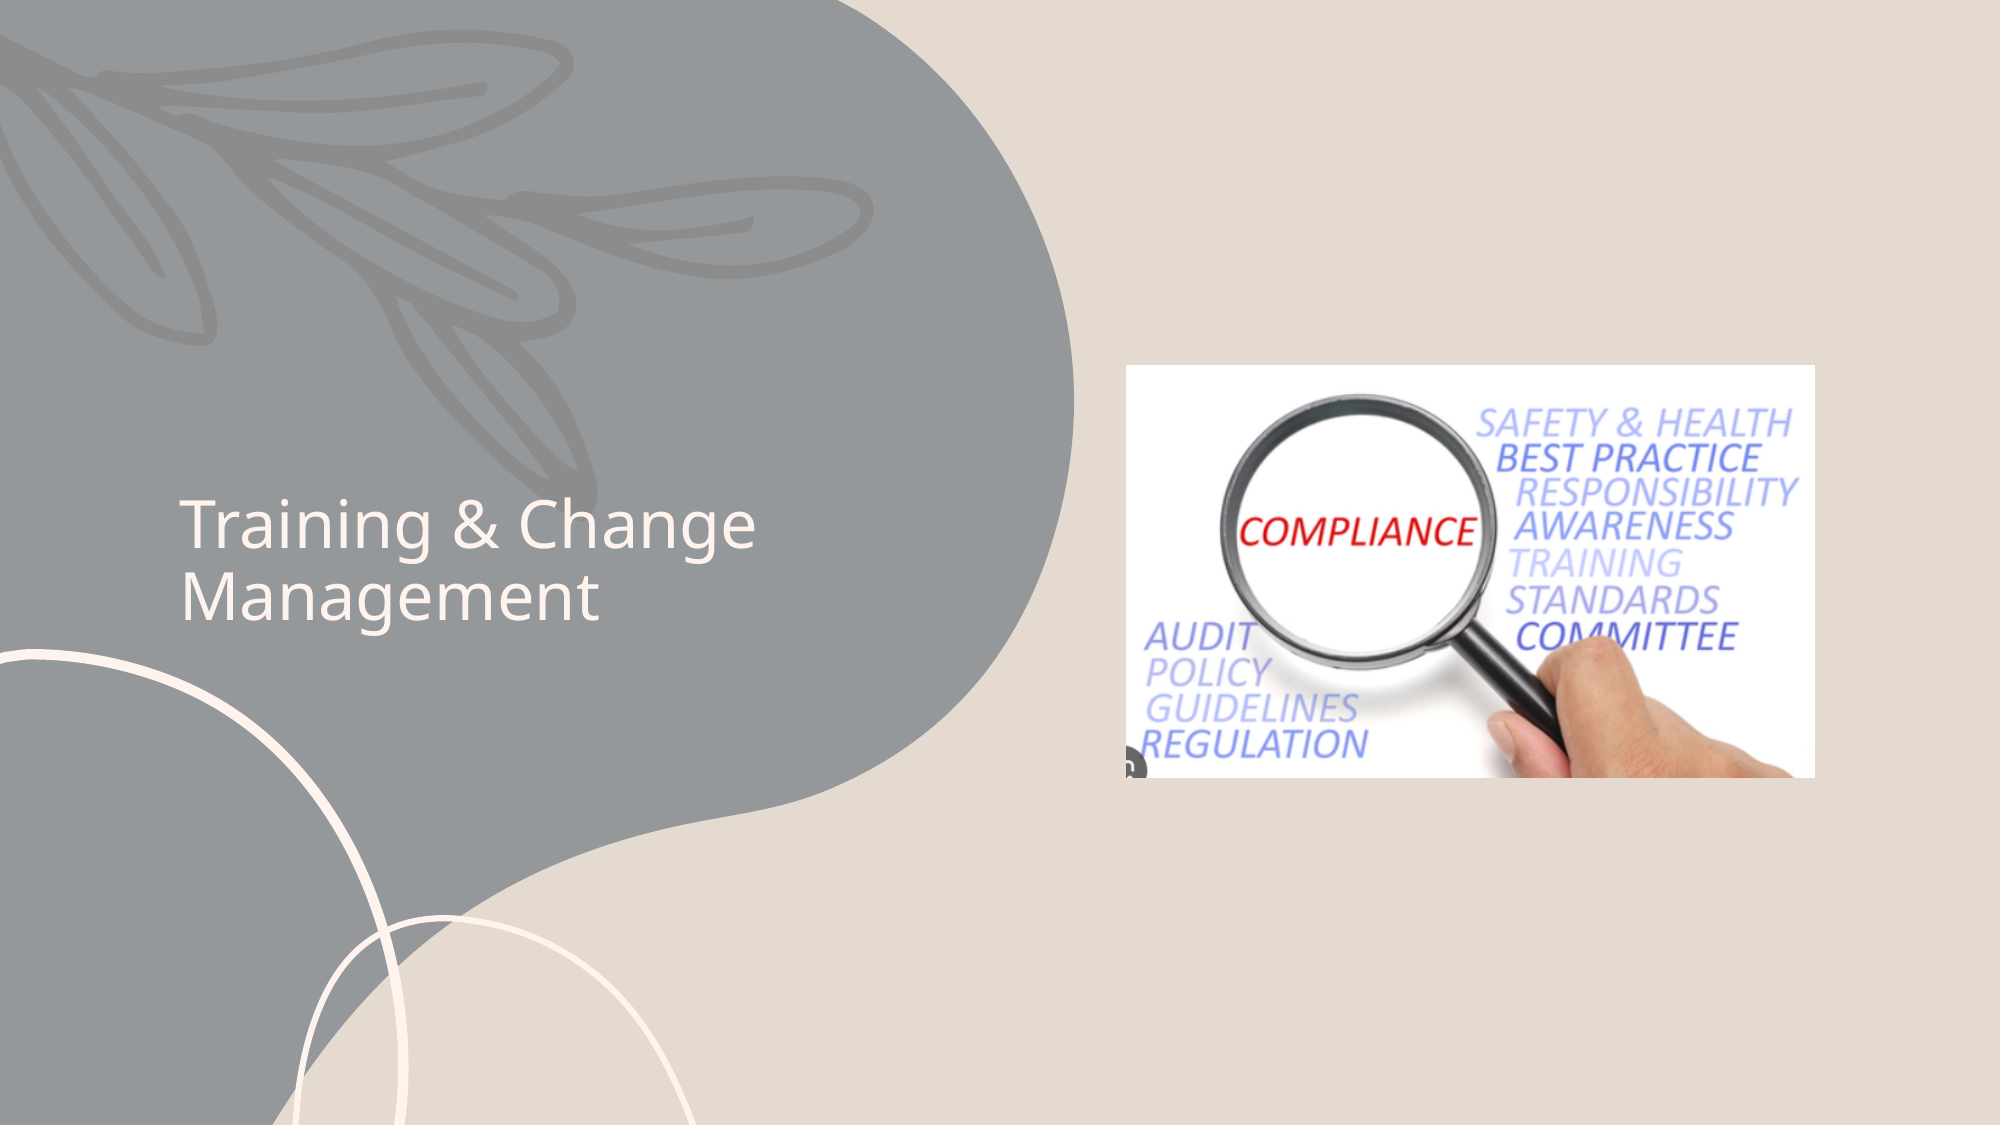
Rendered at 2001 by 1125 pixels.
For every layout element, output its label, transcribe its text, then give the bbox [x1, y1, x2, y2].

title Training & Change Management [164, 149, 1090, 976]
picture [1126, 365, 1815, 778]
